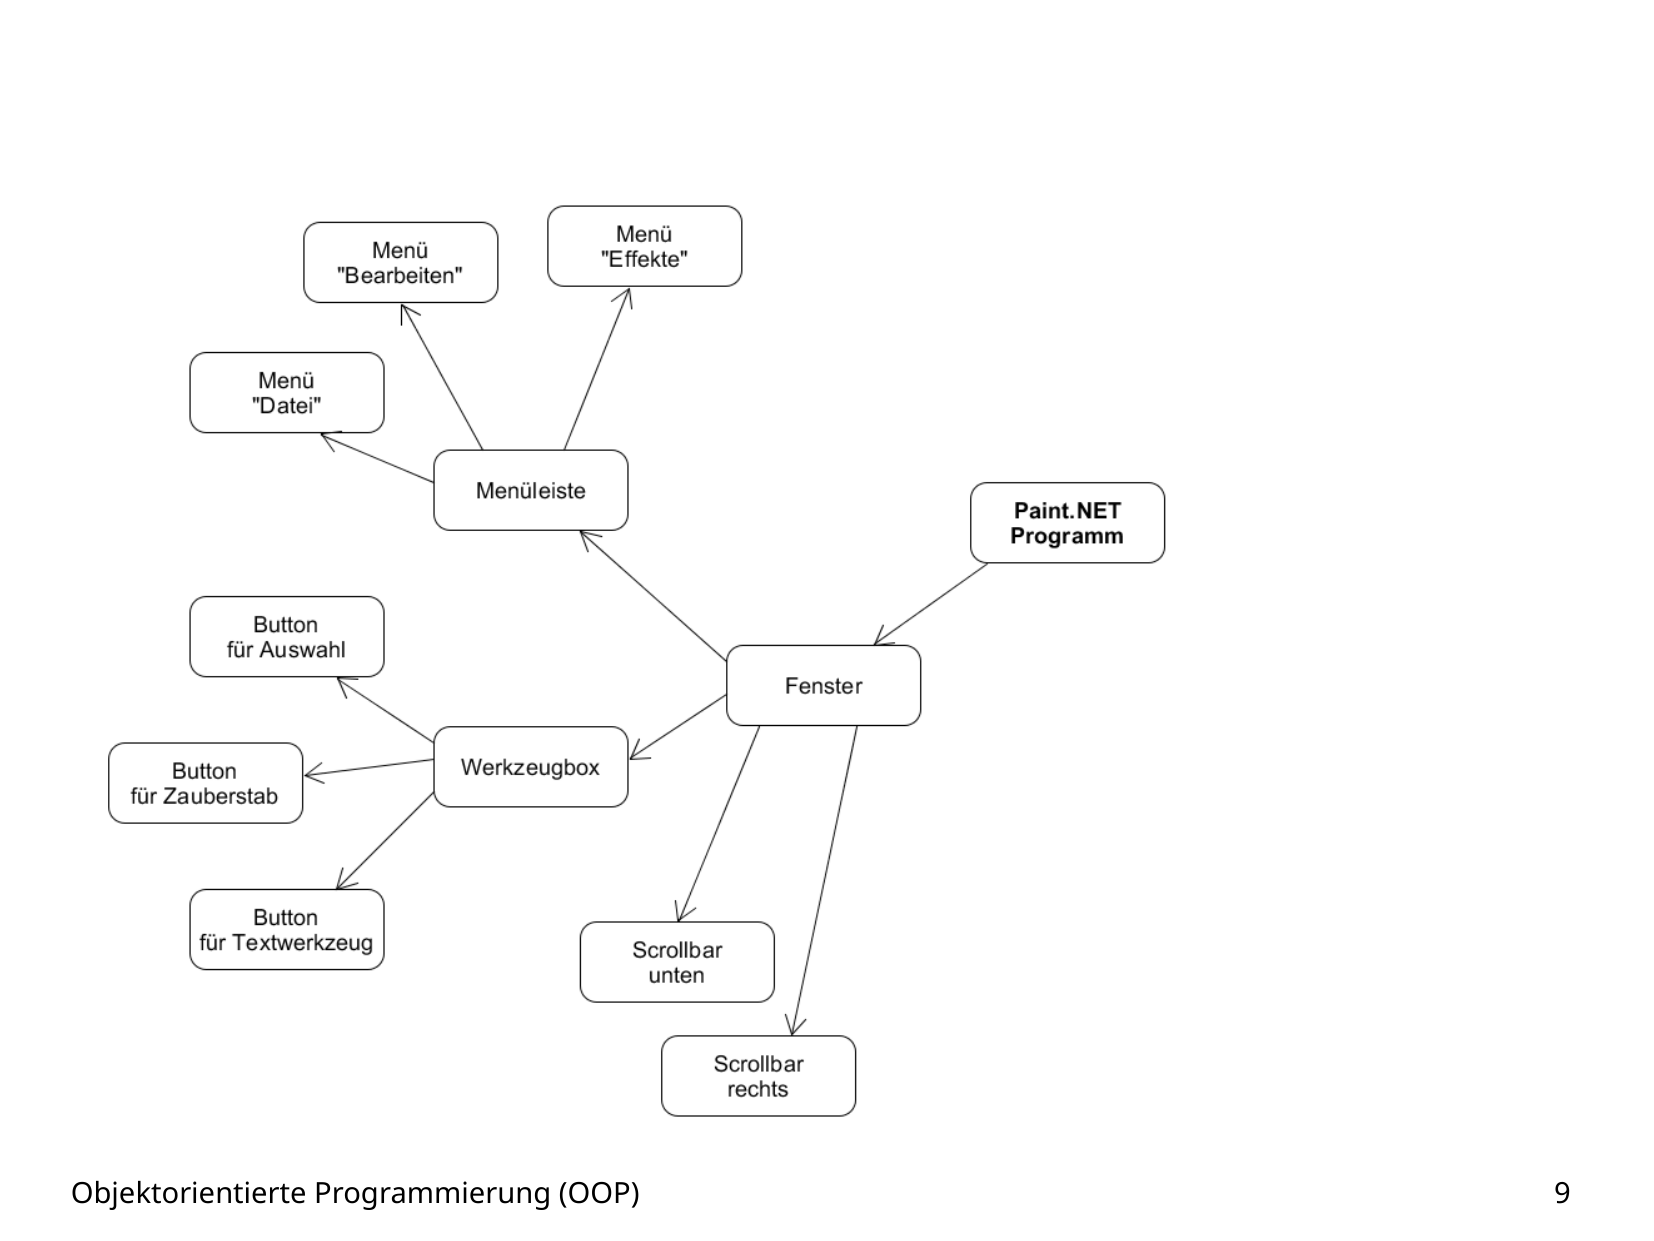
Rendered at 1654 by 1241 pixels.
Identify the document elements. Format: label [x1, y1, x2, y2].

picture [107, 123, 1557, 1118]
